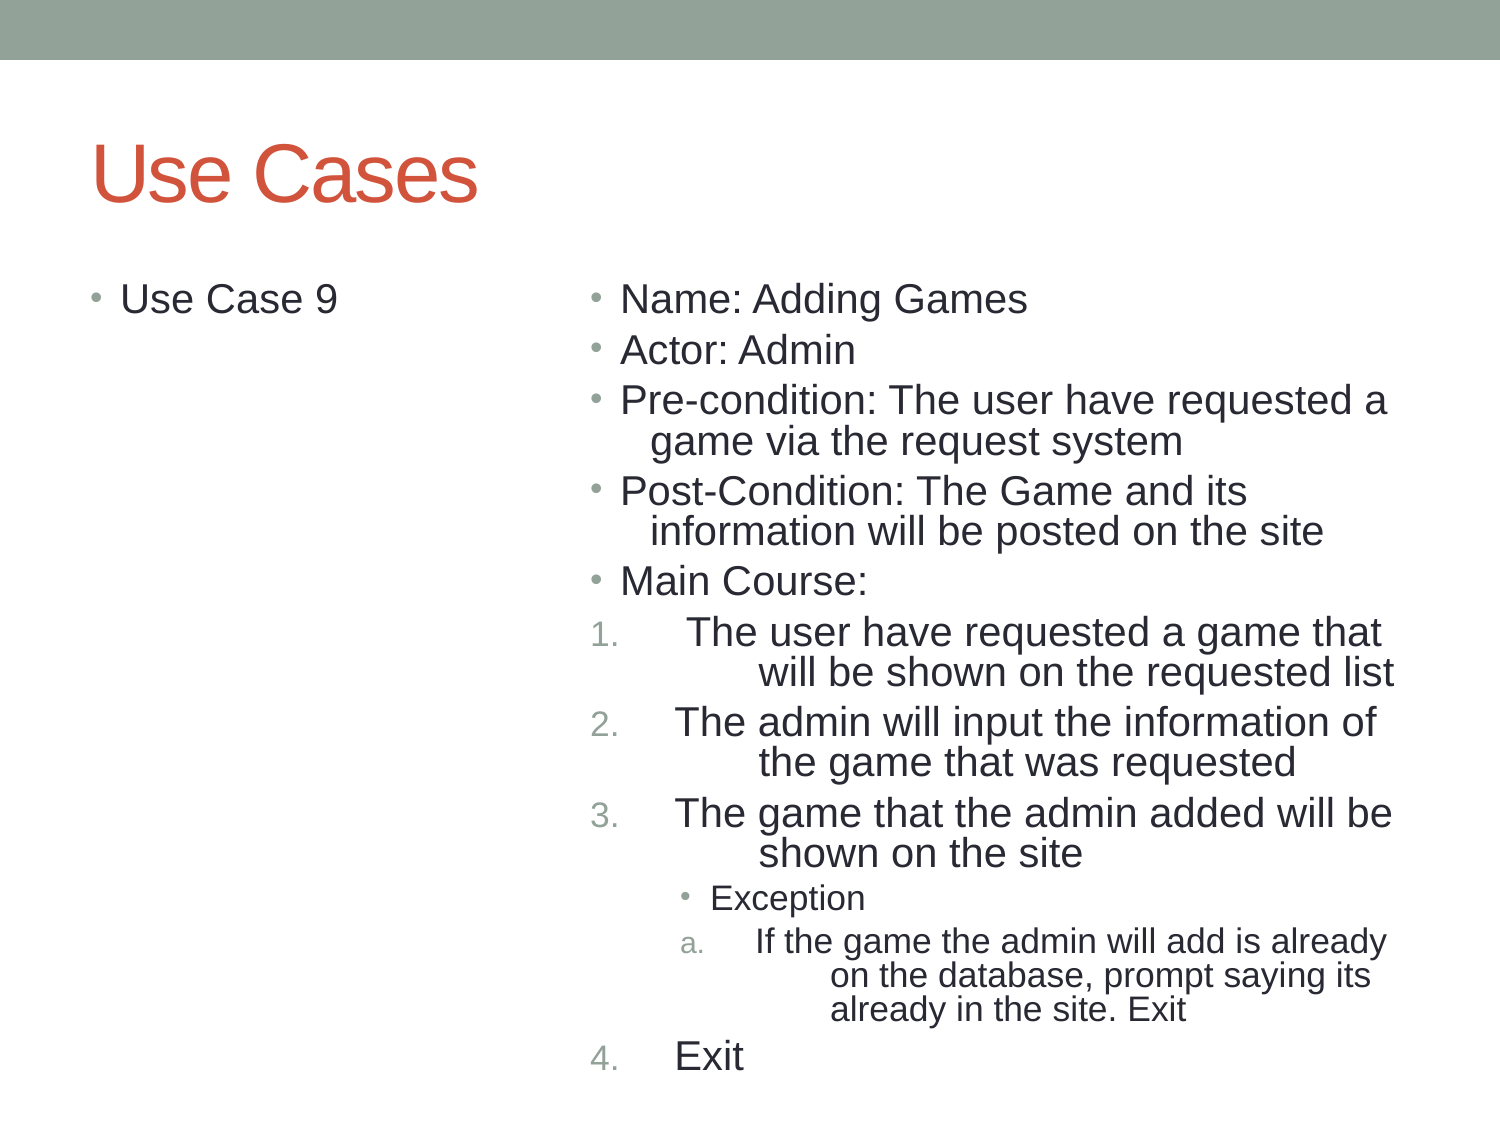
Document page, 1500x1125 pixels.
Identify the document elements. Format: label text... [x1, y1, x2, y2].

list Use Case 9 [75, 274, 550, 1049]
title Use Cases [75, 87, 1426, 251]
list Name: Adding Games Actor: Admin Pre-condition: The user have requested a game via the request system Post-Condition: The Game and its information will be posted on the site Main Course: The user have requested a game that will be shown on the requested list The admin will input the information of the game that was requested The game that the admin added will be shown on the site Exception If the game the admin will add is already on the database, prompt saying its already in the site. Exit Exit [575, 274, 1426, 1088]
